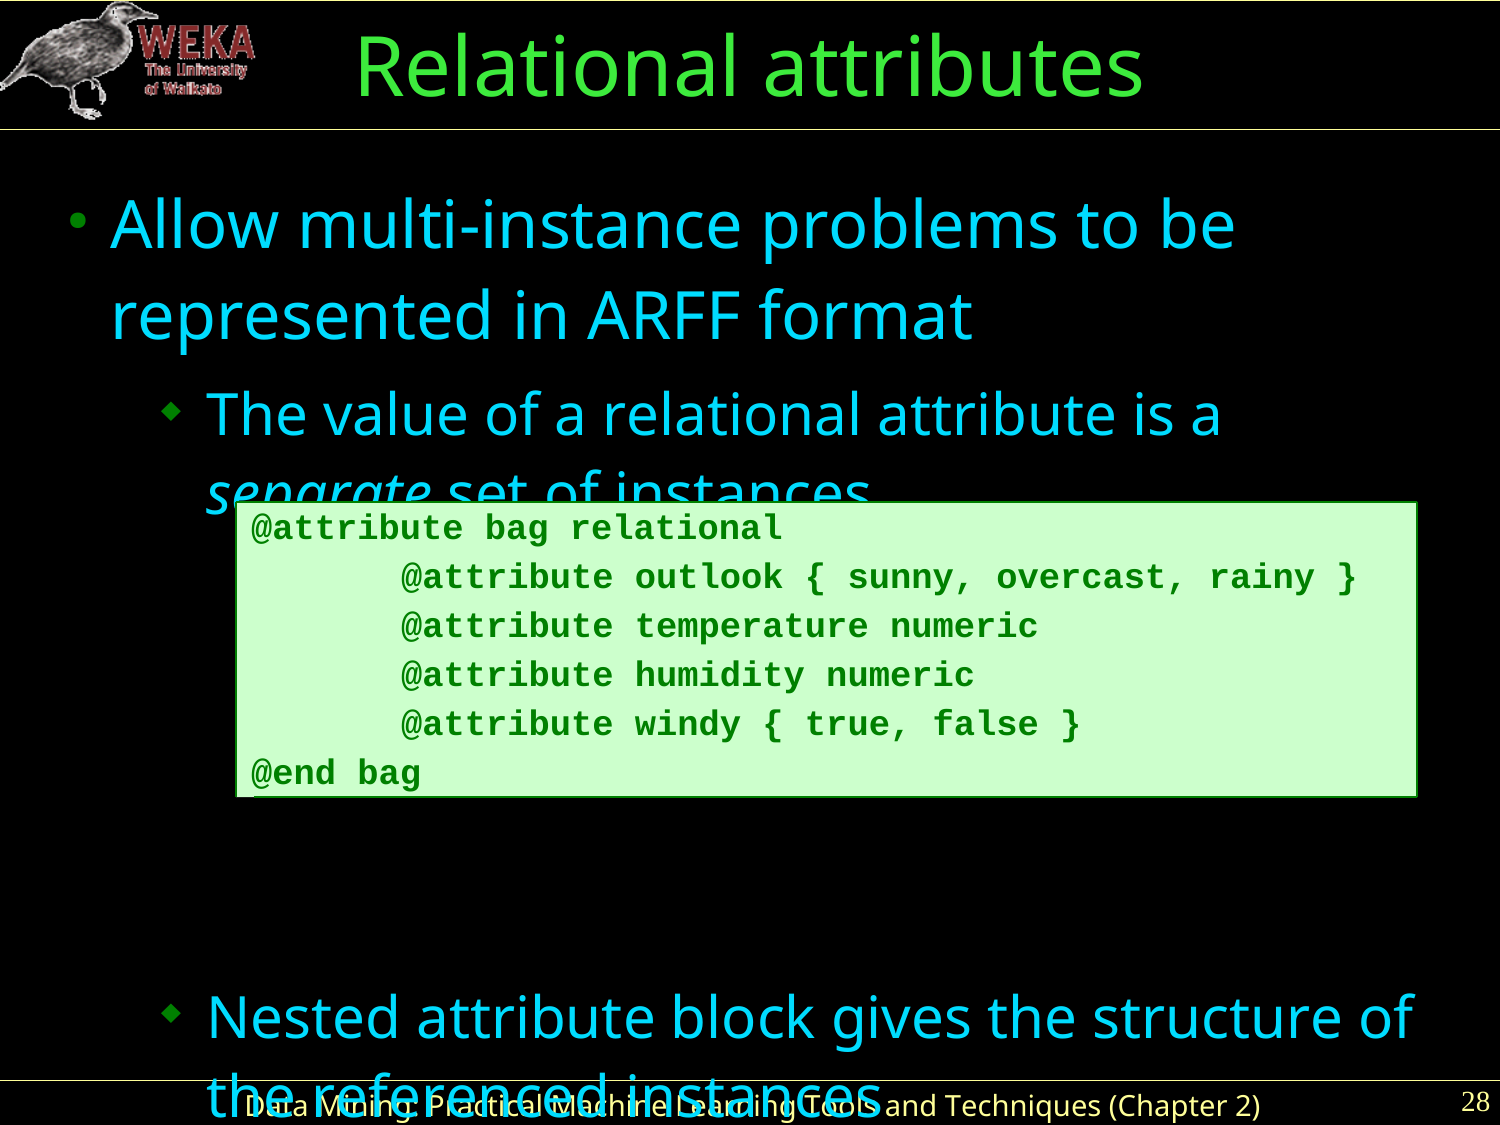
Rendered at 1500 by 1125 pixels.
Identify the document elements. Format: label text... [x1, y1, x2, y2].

text_box @attribute bag relational @attribute outlook { sunny, overcast, rainy } @attribute temperature numeric @attribute humidity numeric @attribute windy { true, false } @end bag [236, 503, 1416, 798]
picture [0, 1, 266, 129]
title Relational attributes [353, 0, 1429, 159]
list Allow multi-instance problems to be represented in ARFF format The value of a relational attribute is a separate set of instances Nested attribute block gives the structure of the referenced instances [67, 177, 1418, 1093]
